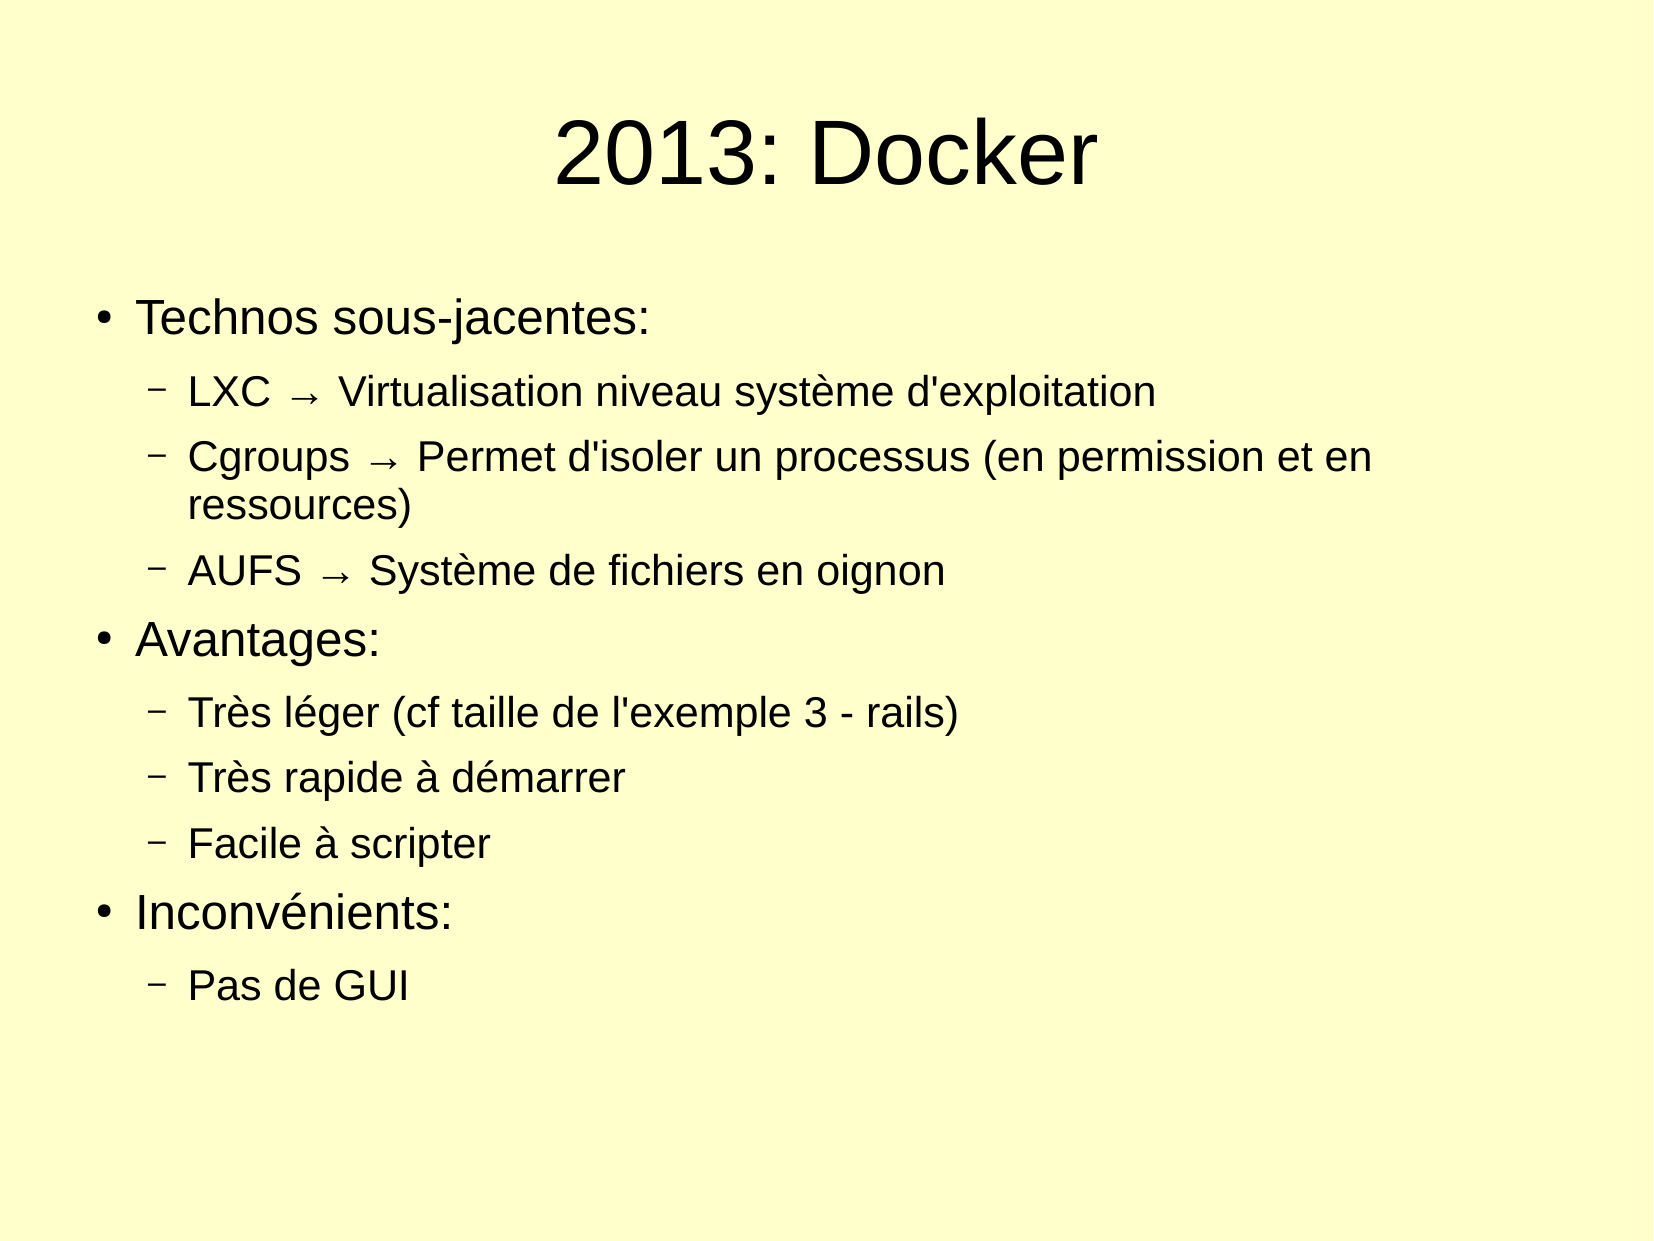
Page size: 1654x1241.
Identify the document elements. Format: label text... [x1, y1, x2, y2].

list Technos sous-jacentes: LXC → Virtualisation niveau système d'exploitation Cgroups → Permet d'isoler un processus (en permission et en ressources) AUFS → Système de fichiers en oignon Avantages: Très léger (cf taille de l'exemple 3 - rails) Très rapide à démarrer Facile à scripter Inconvénients: Pas de GUI [82, 290, 1571, 1010]
title 2013: Docker [82, 49, 1571, 257]
